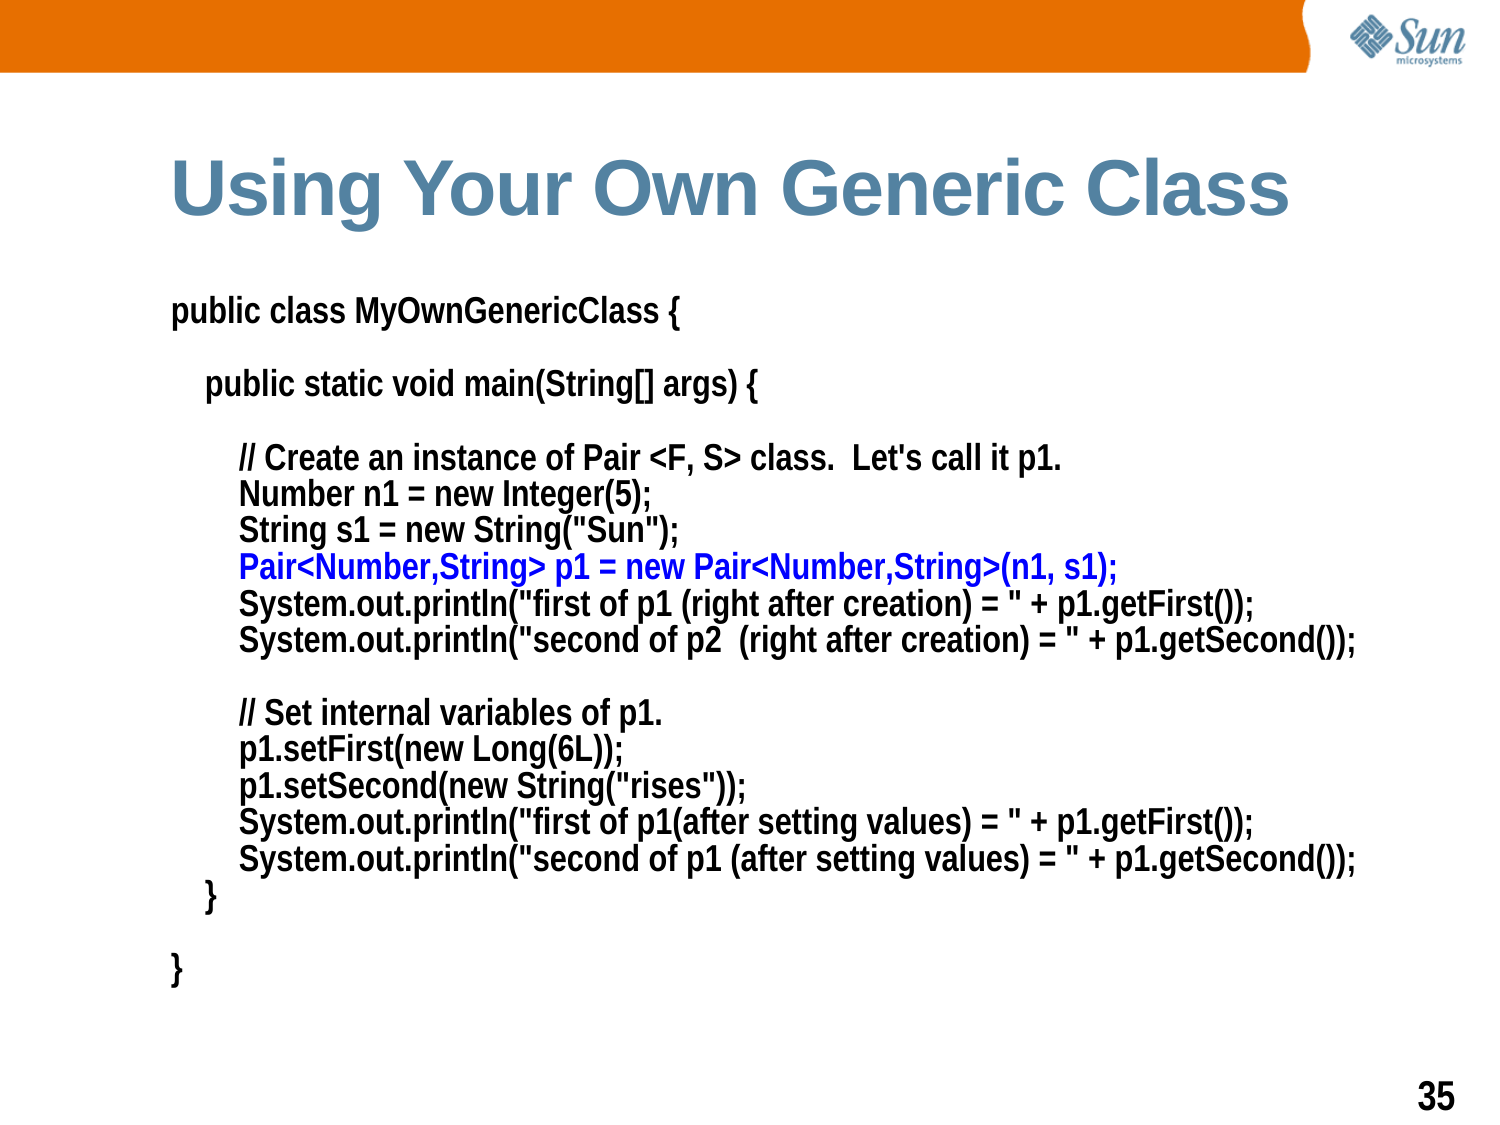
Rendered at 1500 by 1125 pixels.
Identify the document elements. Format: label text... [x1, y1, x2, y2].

title Using Your Own Generic Class [155, 90, 1457, 294]
list public class MyOwnGenericClass { public static void main(String[] args) { // Create an instance of Pair <F, S> class. Let's call it p1. Number n1 = new Integer(5); String s1 = new String("Sun"); Pair<Number,String> p1 = new Pair<Number,String>(n1, s1); System.out.println("first of p1 (right after creation) = " + p1.getFirst()); System.out.println("second of p2 (right after creation) = " + p1.getSecond()); // Set internal variables of p1. p1.setFirst(new Long(6L)); p1.setSecond(new String("rises")); System.out.println("first of p1(after setting values) = " + p1.getFirst()); System.out.println("second of p1 (after setting values) = " + p1.getSecond()); } } [136, 287, 1407, 1016]
picture [0, 0, 1500, 75]
